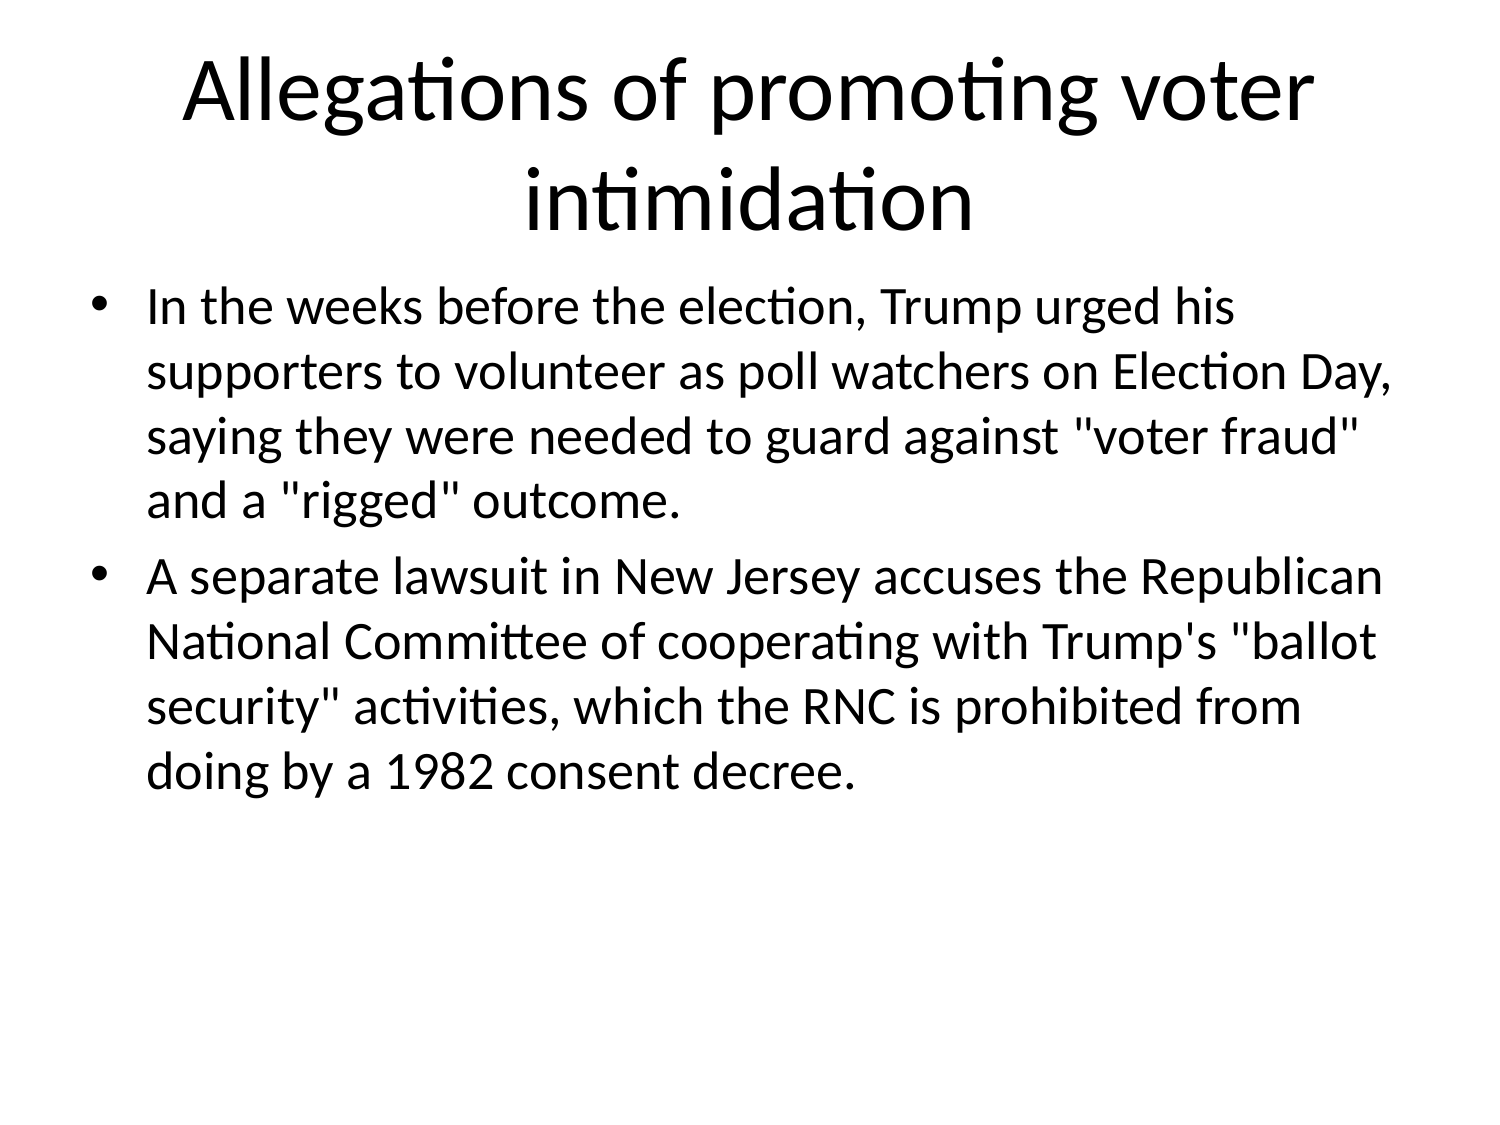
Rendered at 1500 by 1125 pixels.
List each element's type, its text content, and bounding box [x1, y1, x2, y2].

list In the weeks before the election, Trump urged his supporters to volunteer as poll watchers on Election Day, saying they were needed to guard against "voter fraud" and a "rigged" outcome. A separate lawsuit in New Jersey accuses the Republican National Committee of cooperating with Trump's "ballot security" activities, which the RNC is prohibited from doing by a 1982 consent decree. [75, 262, 1425, 1005]
title Allegations of promoting voter intimidation [75, 45, 1425, 233]
